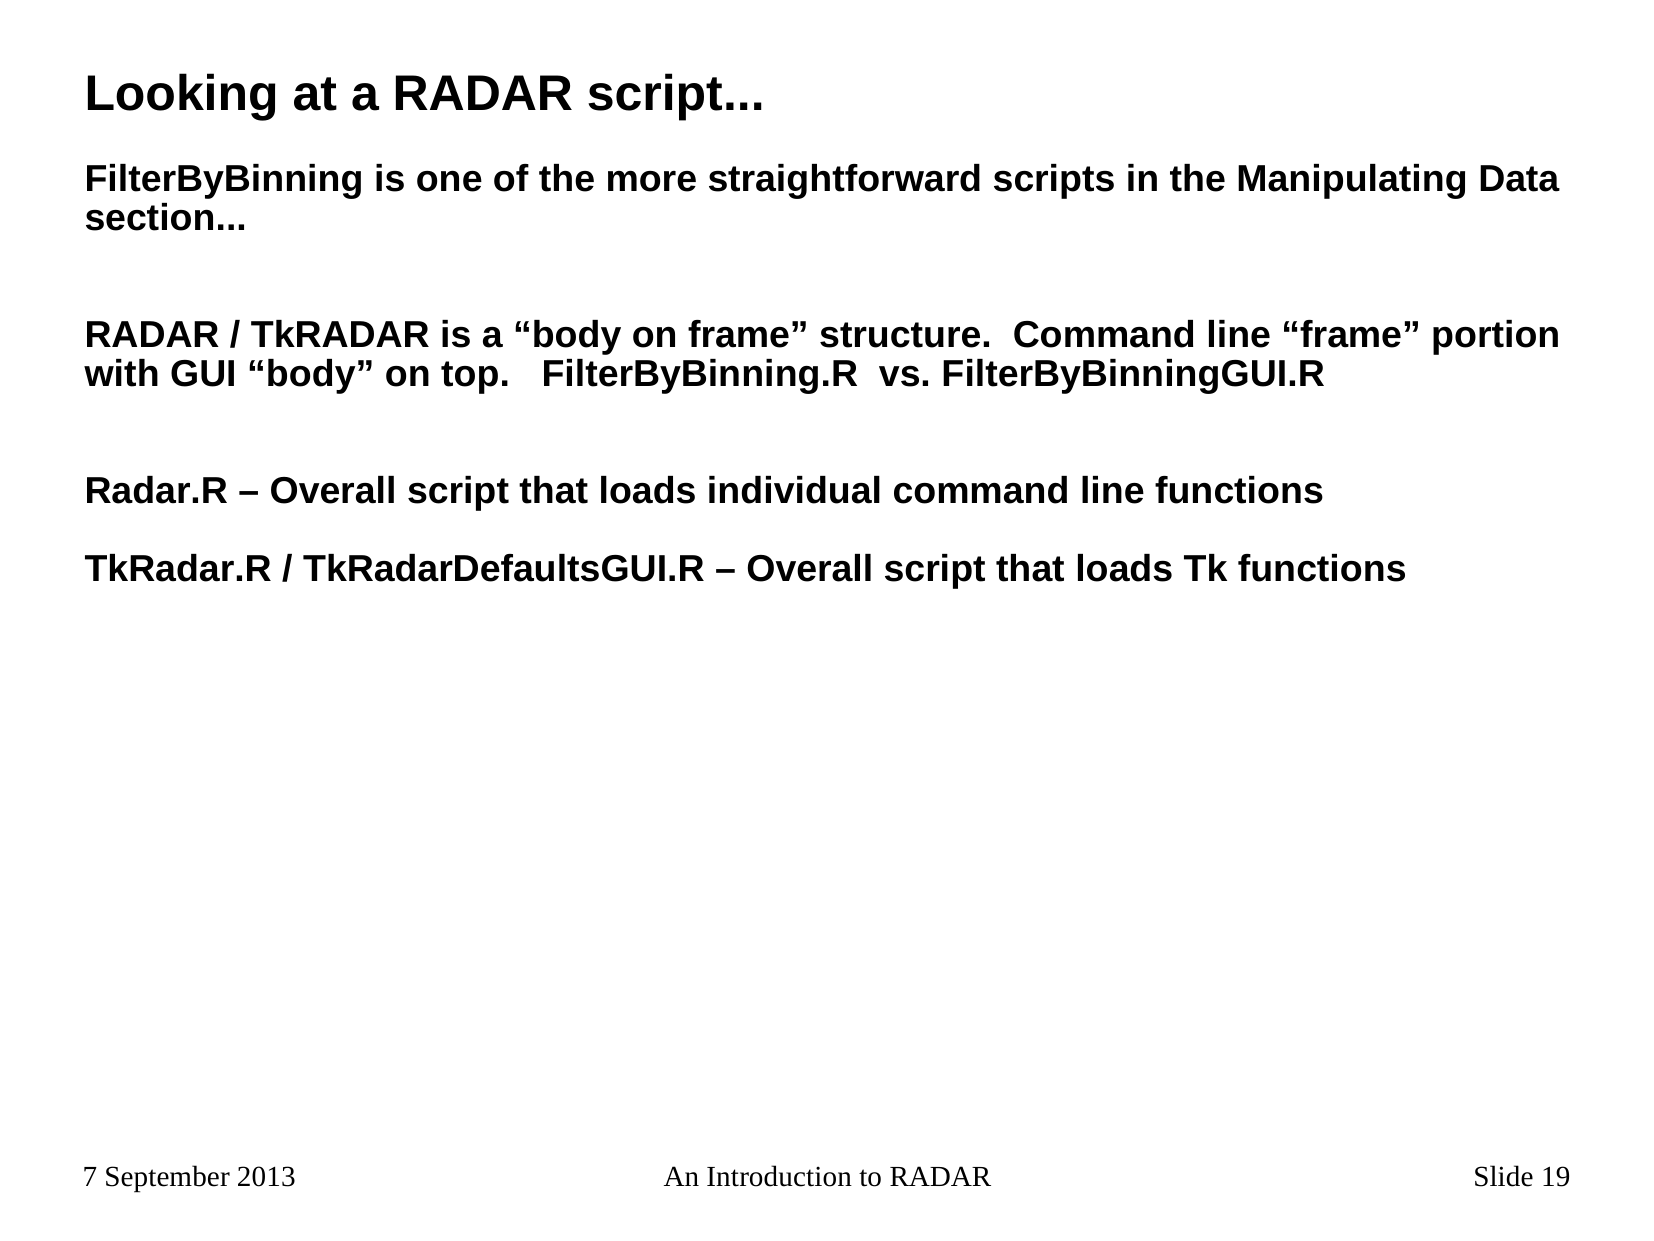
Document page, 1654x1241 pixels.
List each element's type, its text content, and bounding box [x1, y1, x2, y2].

text_box Looking at a RADAR script... FilterByBinning is one of the more straightforward scripts in the Manipulating Data section... RADAR / TkRADAR is a “body on frame” structure. Command line “frame” portion with GUI “body” on top. FilterByBinning.R vs. FilterByBinningGUI.R Radar.R – Overall script that loads individual command line functions TkRadar.R / TkRadarDefaultsGUI.R – Overall script that loads Tk functions [69, 62, 1608, 806]
